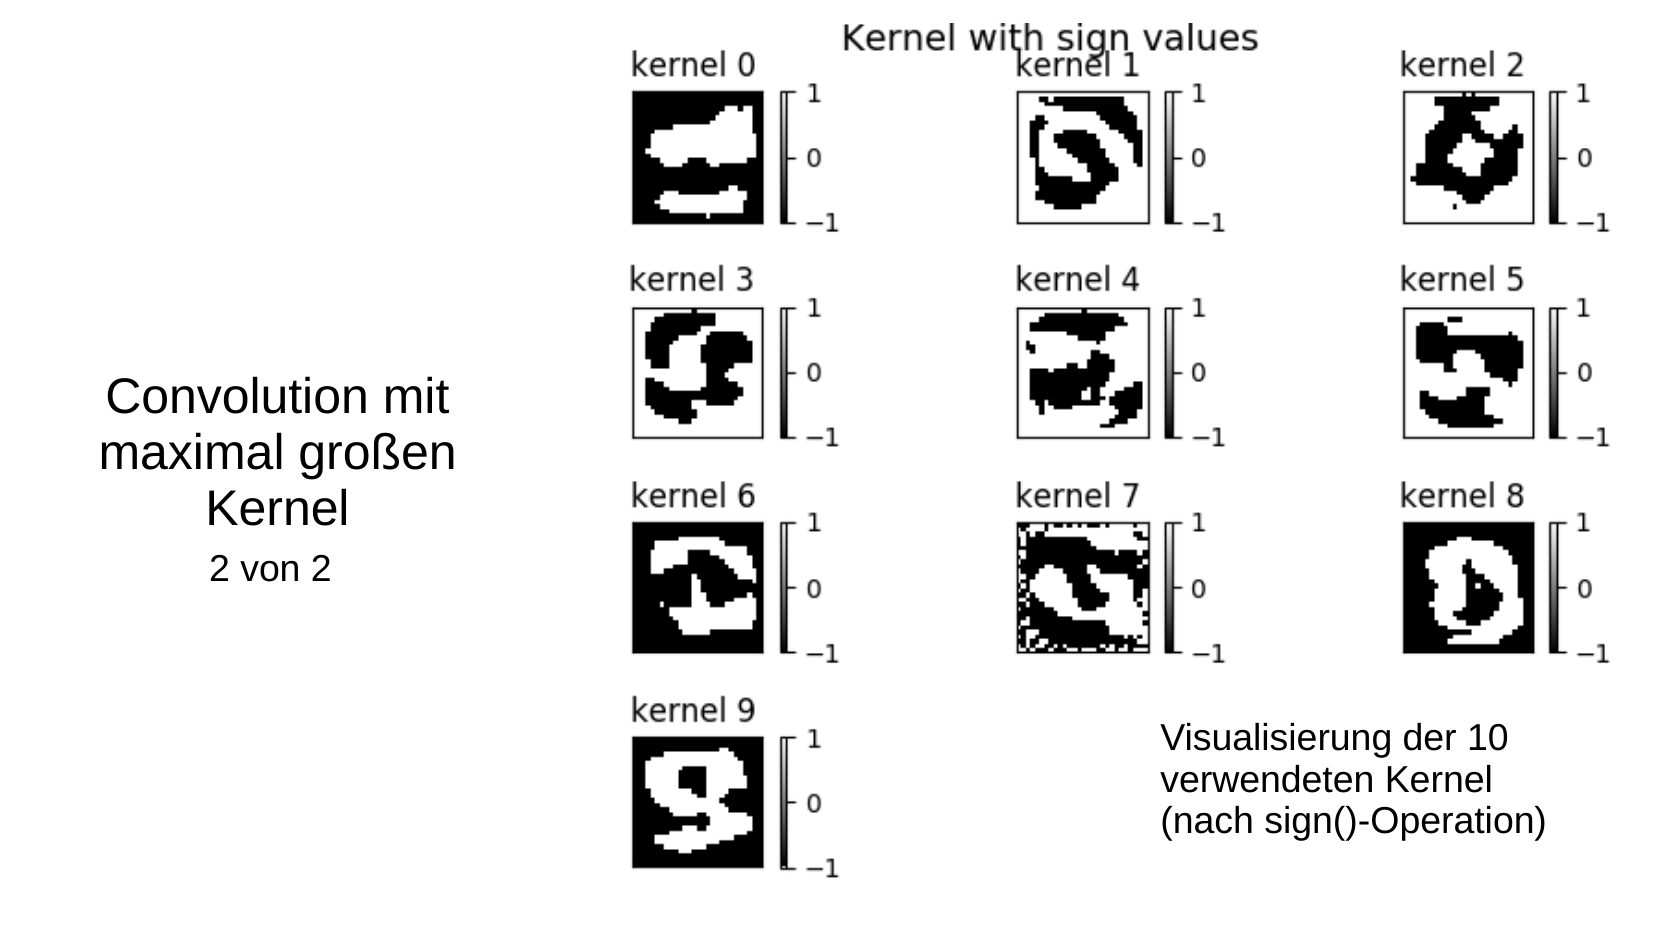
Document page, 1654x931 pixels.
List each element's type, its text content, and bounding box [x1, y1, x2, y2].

text_box Visualisierung der 10 verwendeten Kernel (nach sign()-Operation) [1145, 708, 1619, 931]
picture [459, 23, 1642, 911]
text_box Convolution mit maximal großen Kernel 2 von 2 [59, 361, 497, 600]
